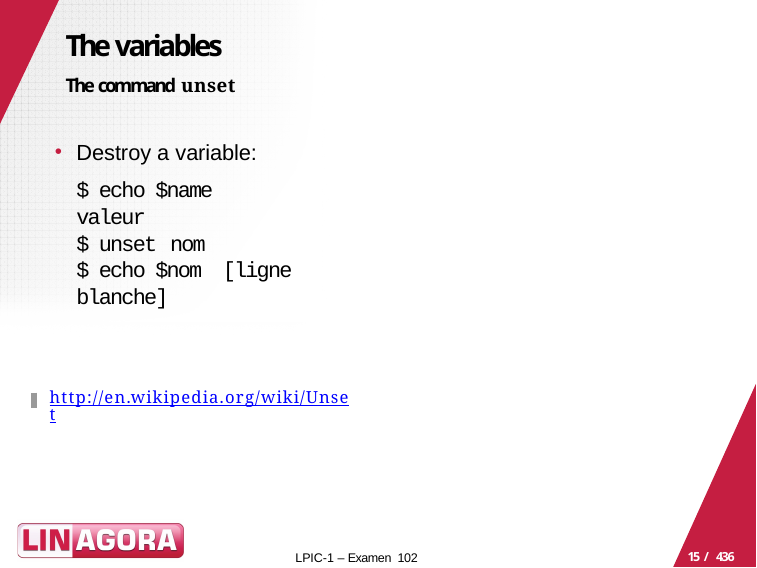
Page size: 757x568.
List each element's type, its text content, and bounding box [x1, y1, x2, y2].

title The variables The command unset [63, 26, 692, 122]
text_box http://en.wikipedia.org/wiki/Unset [47, 387, 352, 411]
slide_number <numéro> / 436 [683, 549, 747, 568]
picture [0, 0, 352, 352]
footer LPIC-1 – Examen 102 [293, 549, 420, 568]
text_box [17, 519, 184, 562]
text_box Destroy a variable: $ echo $name valeur $ unset nom $ echo $nom [ligne blanche] [52, 138, 355, 309]
